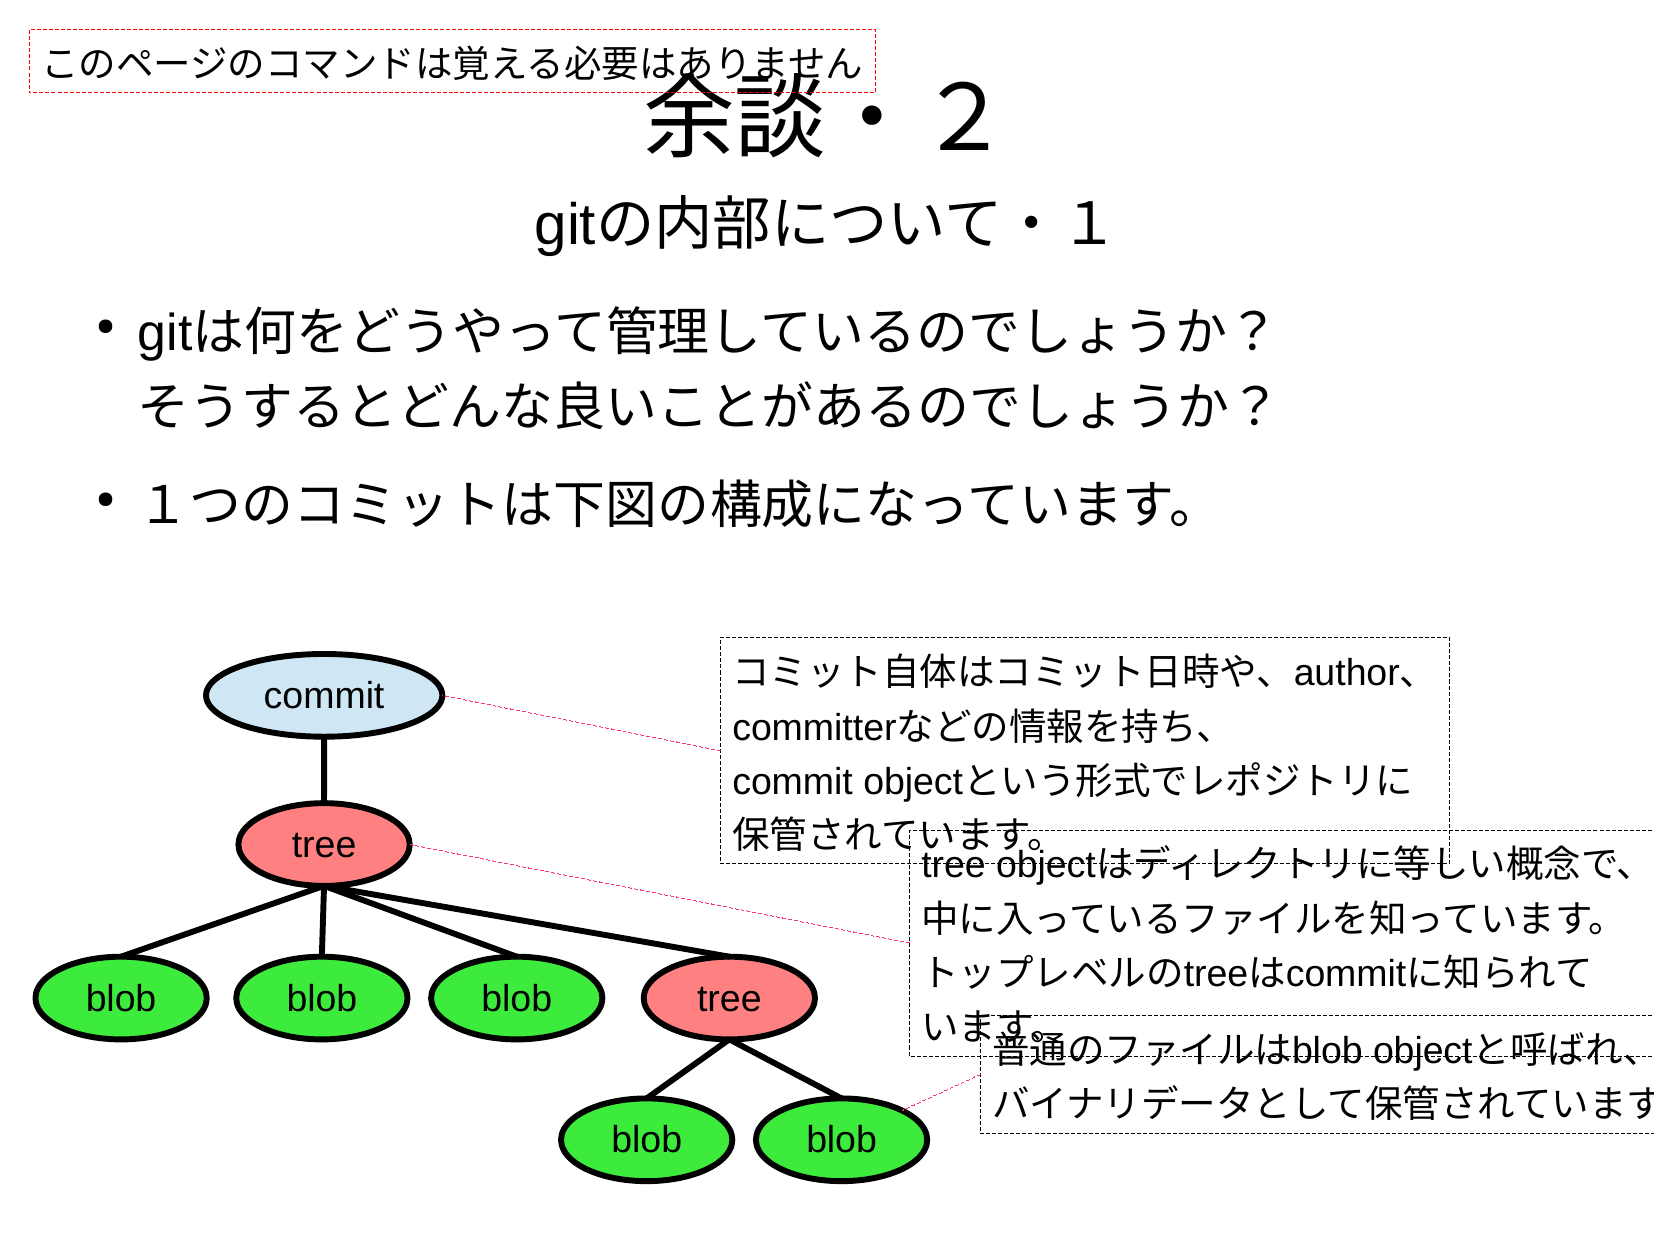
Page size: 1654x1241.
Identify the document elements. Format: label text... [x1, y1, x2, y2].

text_box blob [236, 956, 408, 1040]
text_box tree [643, 956, 816, 1040]
list gitは何をどうやって管理しているのでしょうか？ そうするとどんな良いことがあるのでしょうか？ １つのコミットは下図の構成になっています。 [82, 290, 1538, 544]
text_box このページのコマンドは覚える必要はありません [29, 29, 810, 76]
text_box blob [431, 956, 603, 1040]
text_box コミット自体はコミット日時や、author、 committerなどの情報を持ち、 commit objectという形式でレポジトリに 保管されています。 [720, 637, 1364, 811]
text_box commit [206, 653, 443, 737]
text_box blob [561, 1098, 733, 1182]
text_box tree objectはディレクトリに等しい概念で、 中に入っているファイルを知っています。 トップレベルのtreeはcommitに知られて います。 [909, 830, 1592, 999]
text_box tree [238, 803, 410, 886]
text_box 普通のファイルはblob objectと呼ばれ、 バイナリデータとして保管されています。 [980, 1015, 1633, 1105]
text_box blob [755, 1098, 928, 1182]
text_box blob [35, 956, 207, 1040]
title 余談・２ gitの内部について・１ [82, 49, 1571, 257]
